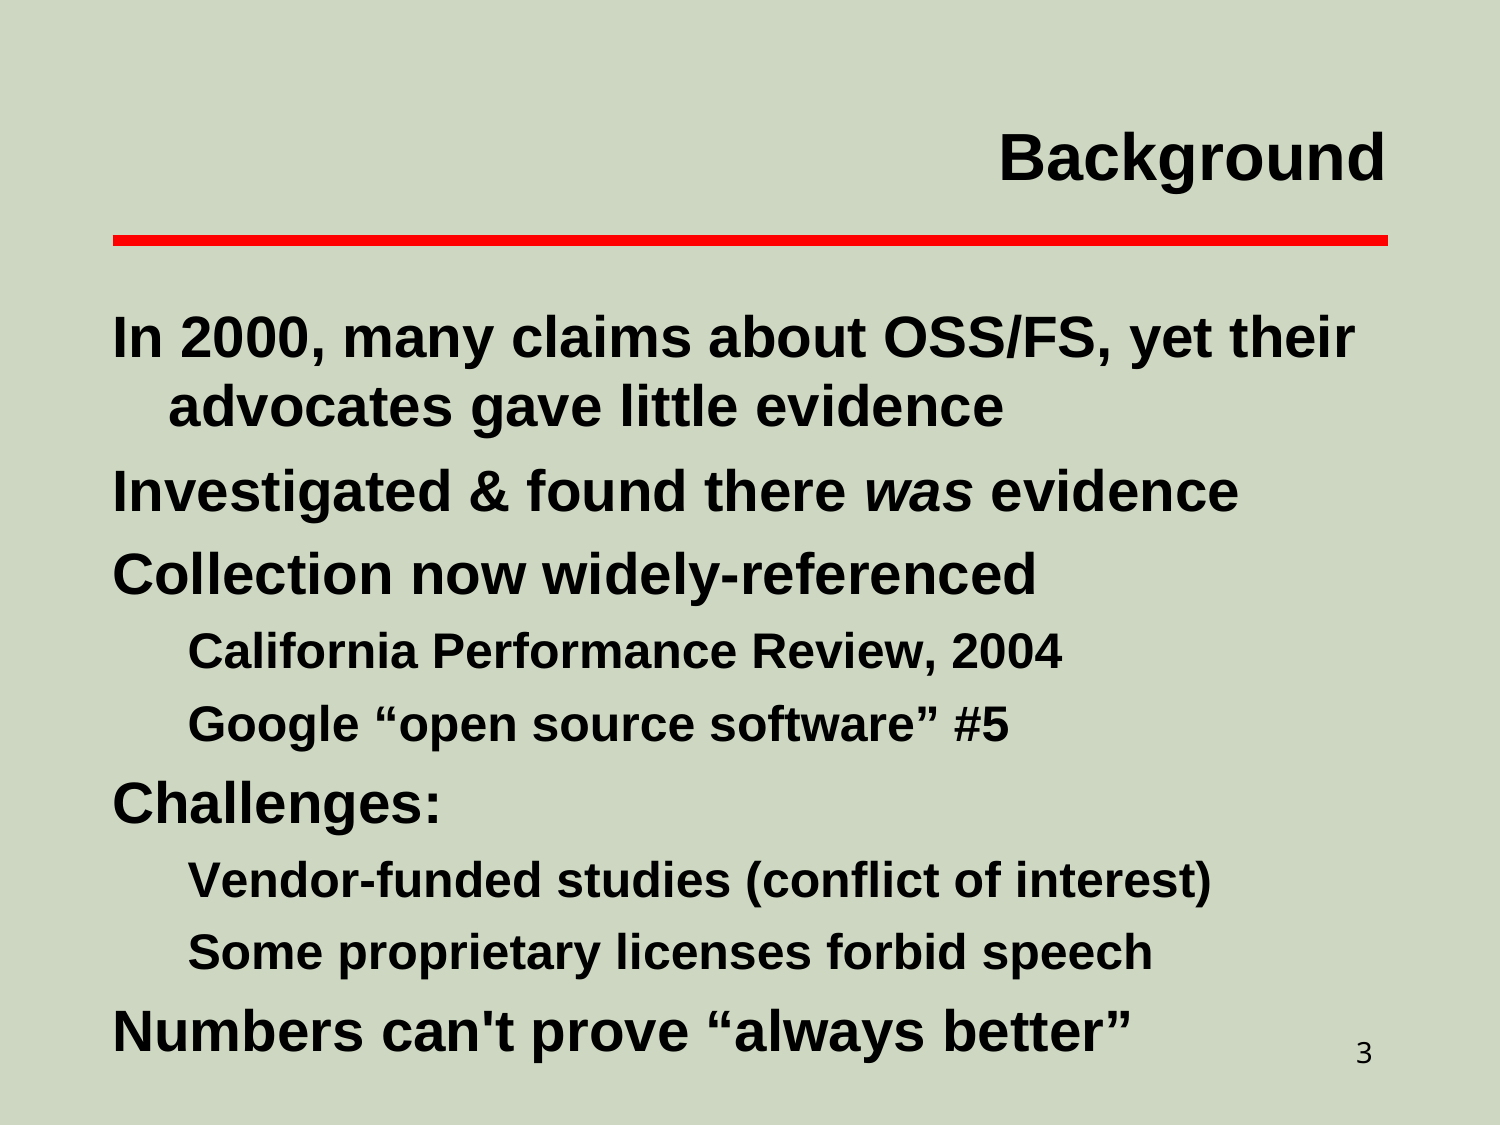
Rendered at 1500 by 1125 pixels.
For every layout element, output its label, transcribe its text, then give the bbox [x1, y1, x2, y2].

title Background [337, 85, 1388, 224]
list In 2000, many claims about OSS/FS, yet their advocates gave little evidence Investigated & found there was evidence Collection now widely-referenced California Performance Review, 2004 Google “open source software” #5 Challenges: Vendor-funded studies (conflict of interest) Some proprietary licenses forbid speech Numbers can't prove “always better” [112, 299, 1388, 1080]
